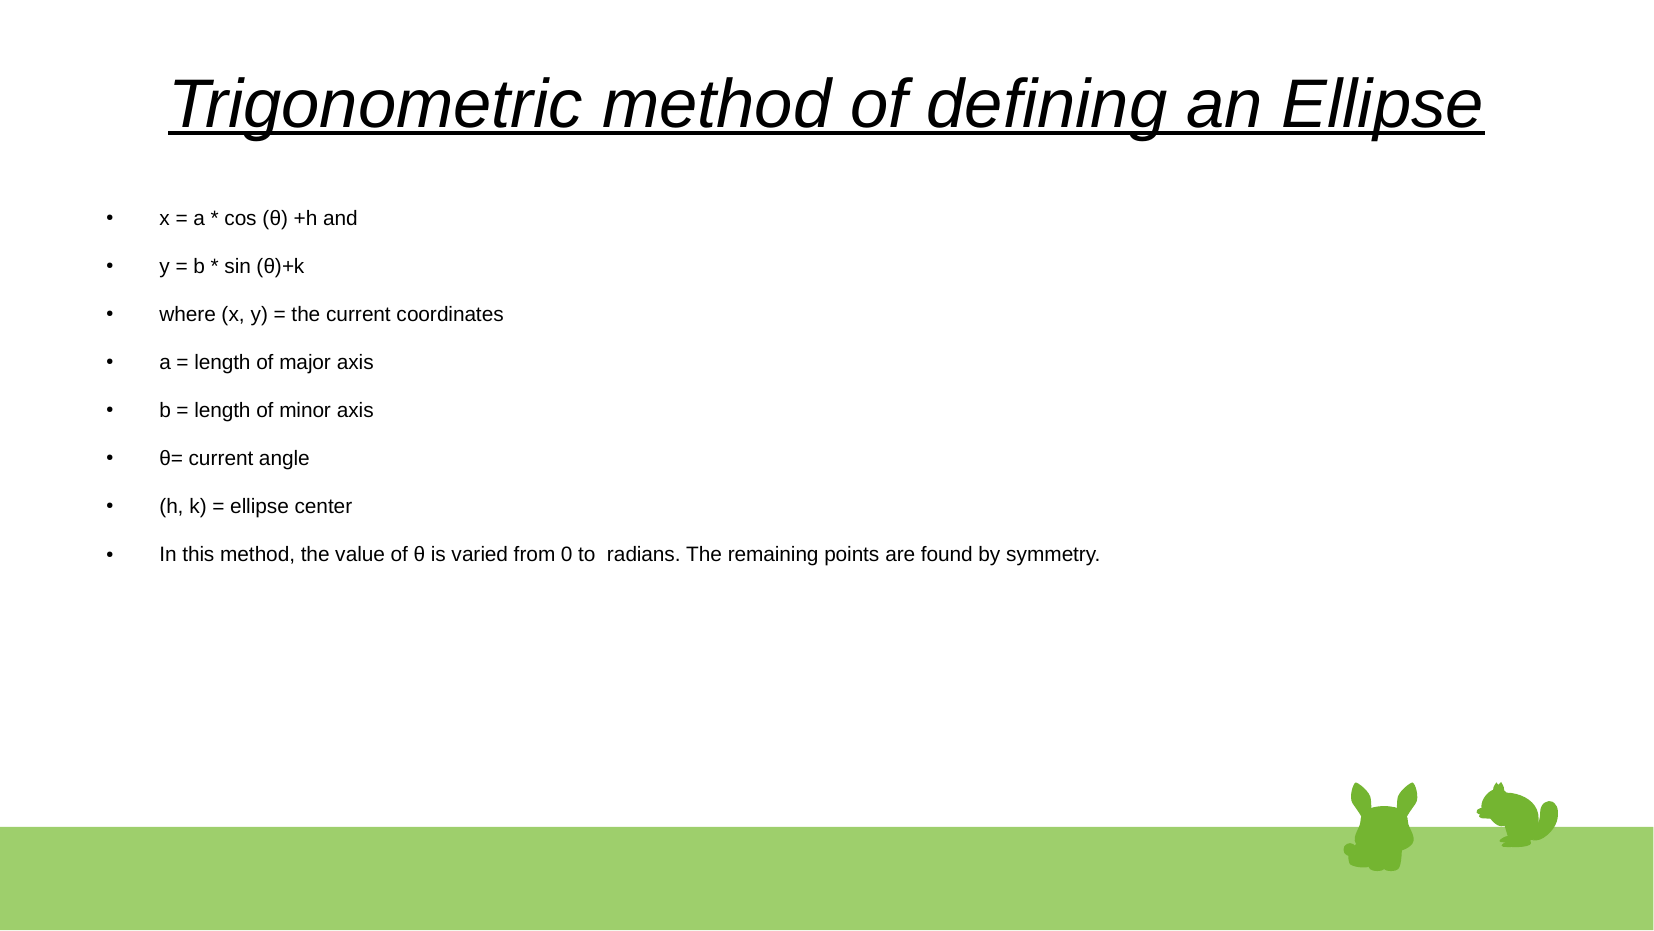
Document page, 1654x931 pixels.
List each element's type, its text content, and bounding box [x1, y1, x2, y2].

list x = a * cos (θ) +h and y = b * sin (θ)+k where (x, y) = the current coordinates a = length of major axis b = length of minor axis θ= current angle (h, k) = ellipse center In this method, the value of θ is varied from 0 to radians. The remaining points are found by symmetry. [88, 206, 1565, 739]
title Trigonometric method of defining an Ellipse [88, 29, 1565, 178]
